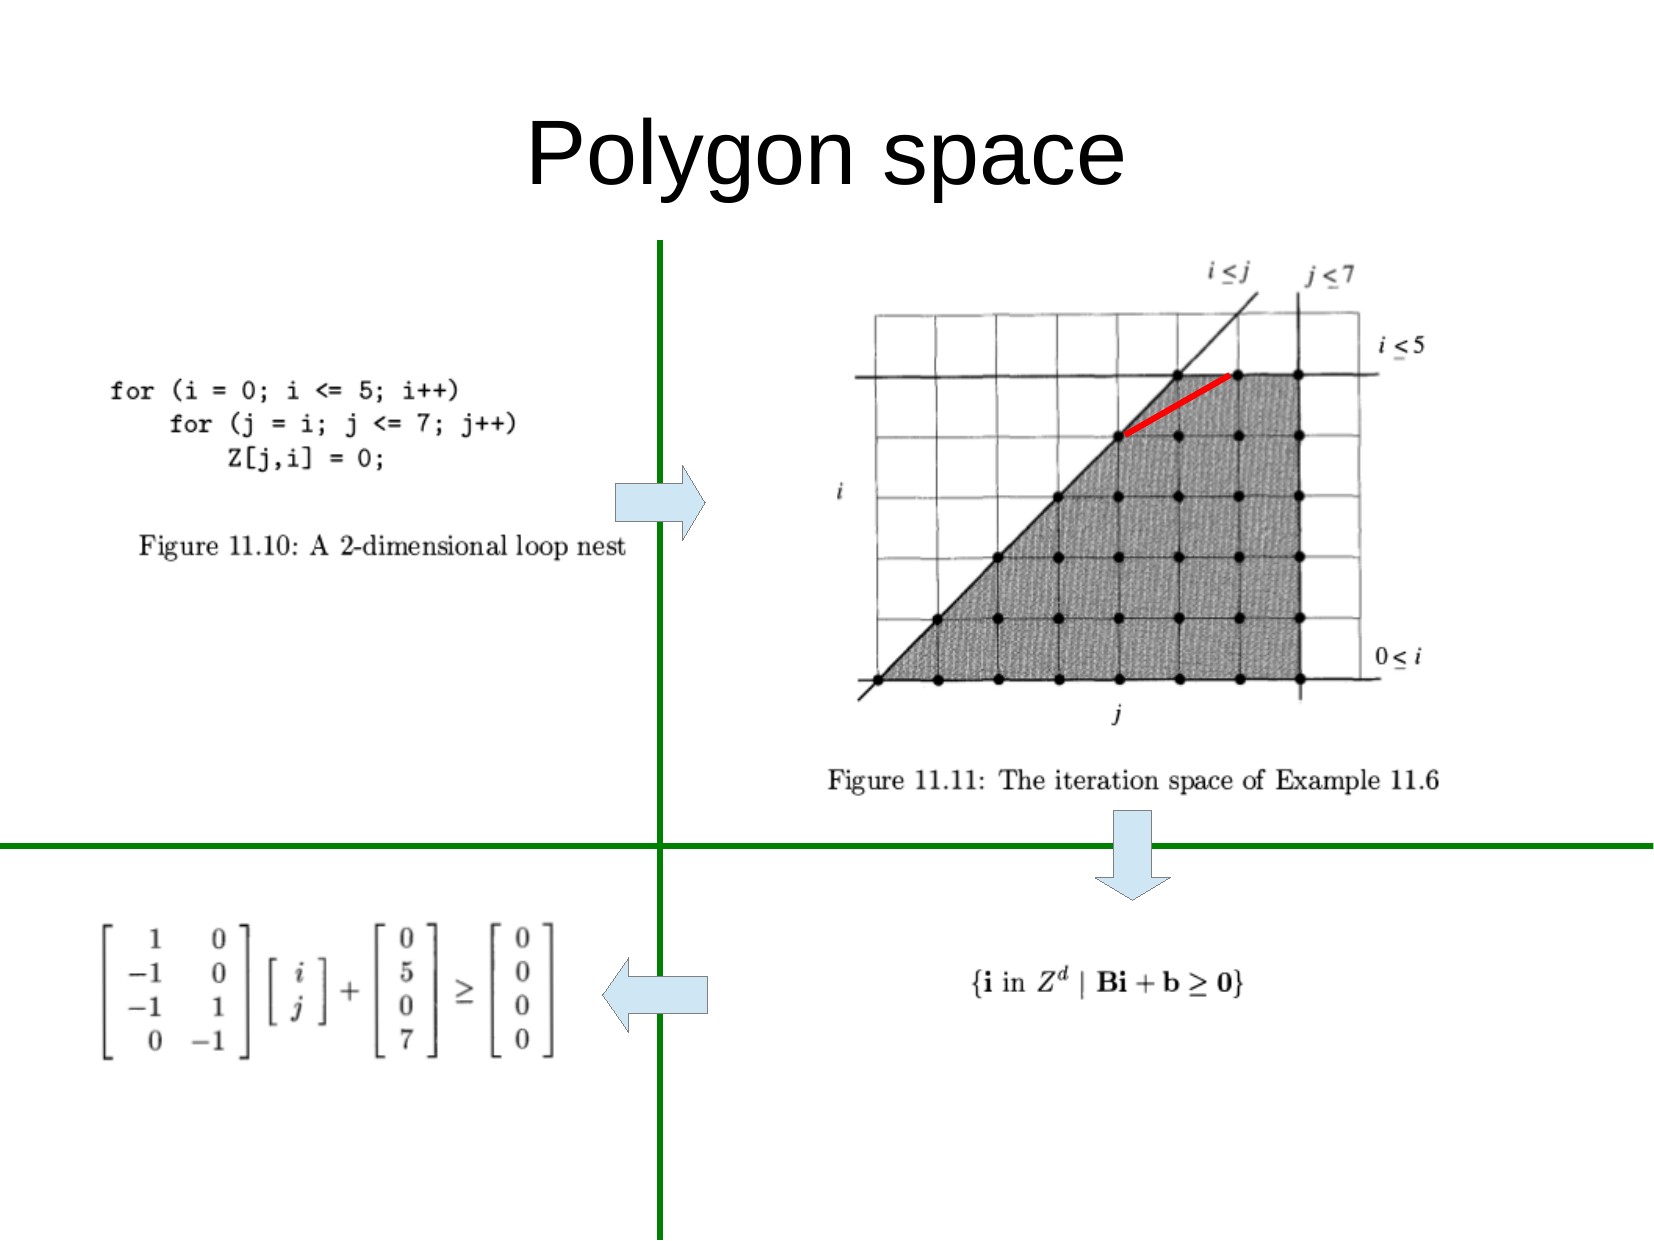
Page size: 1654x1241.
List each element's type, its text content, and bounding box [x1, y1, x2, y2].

text_box [615, 465, 706, 541]
picture [94, 368, 643, 568]
text_box [1095, 810, 1171, 901]
picture [82, 914, 571, 1073]
title Polygon space [82, 49, 1571, 257]
text_box [602, 957, 708, 1033]
picture [945, 944, 1263, 1008]
picture [800, 233, 1456, 811]
